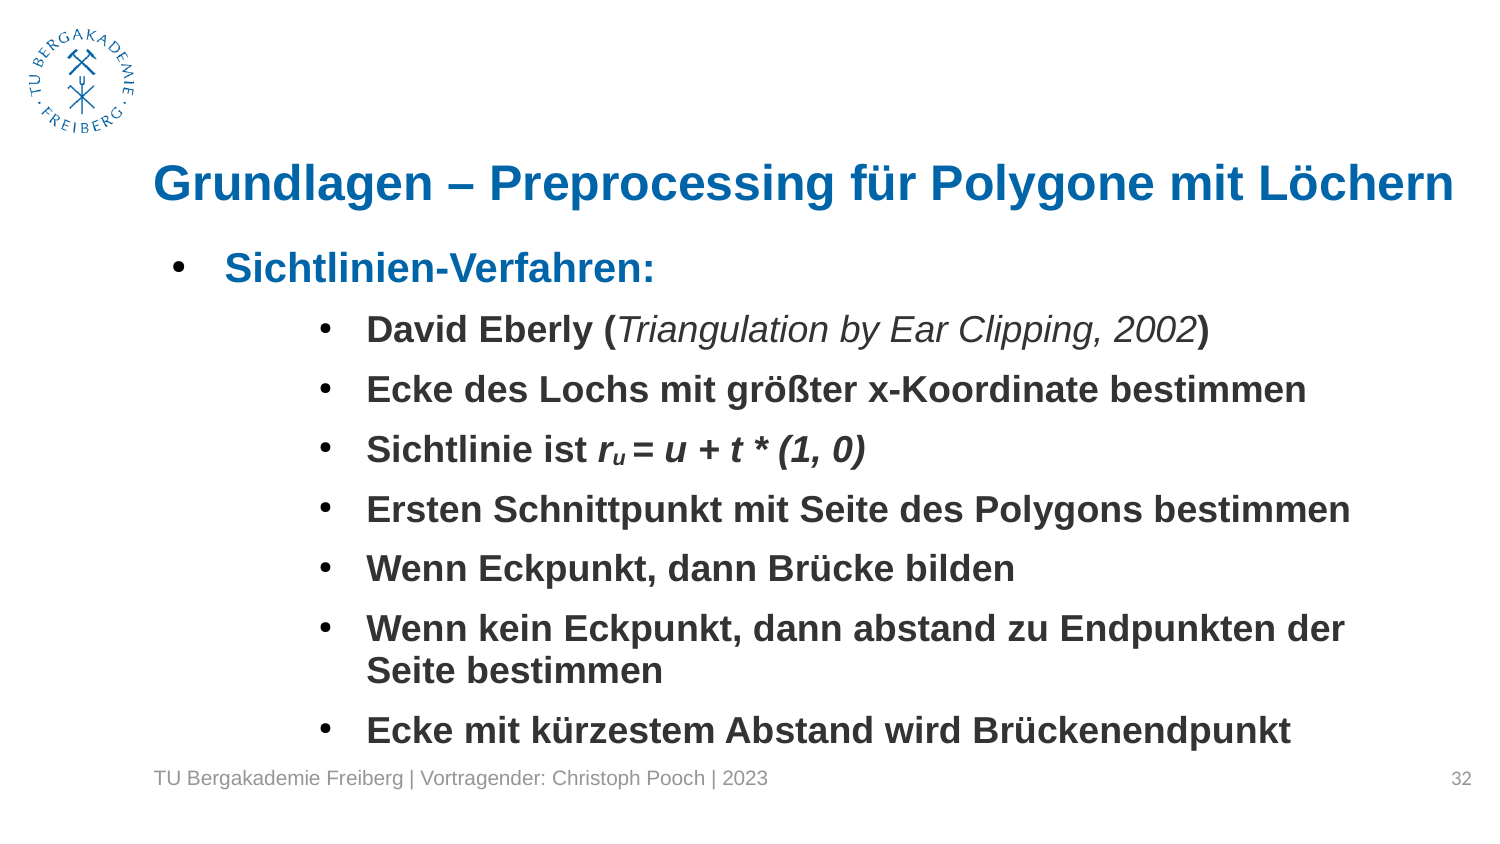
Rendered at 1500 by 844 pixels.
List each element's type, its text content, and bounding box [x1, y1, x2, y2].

picture [29, 29, 134, 133]
list Sichtlinien-Verfahren: David Eberly (Triangulation by Ear Clipping, 2002) Ecke des Lochs mit größter x-Koordinate bestimmen Sichtlinie ist ru = u + t * (1, 0) Ersten Schnittpunkt mit Seite des Polygons bestimmen Wenn Eckpunkt, dann Brücke bilden Wenn kein Eckpunkt, dann abstand zu Endpunkten der Seite bestimmen Ecke mit kürzestem Abstand wird Brückenendpunkt [153, 244, 1353, 752]
slide_number 44 [1352, 764, 1473, 825]
footer TU Bergakademie Freiberg | Vortragender: Christoph Pooch | 2023 [153, 764, 1353, 824]
list Grundlagen – Preprocessing für Polygone mit Löchern [153, 150, 1477, 221]
